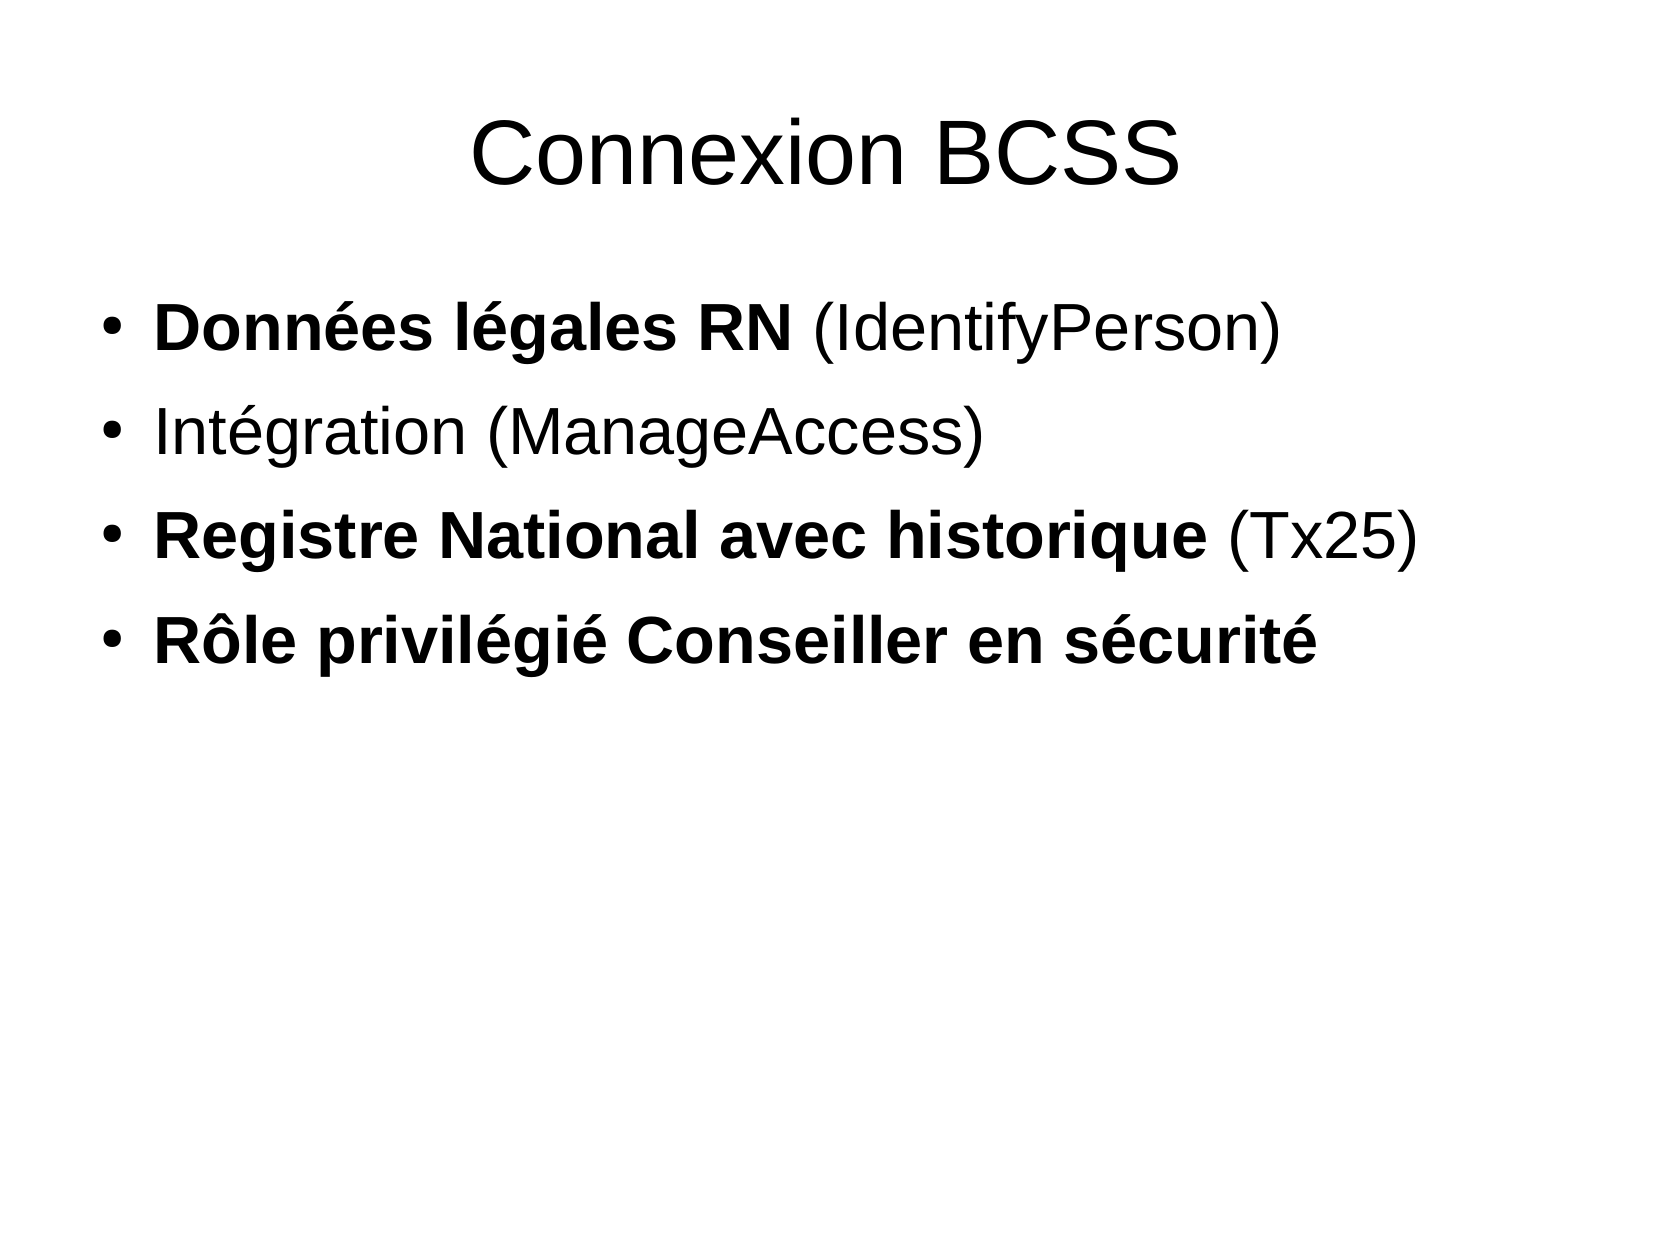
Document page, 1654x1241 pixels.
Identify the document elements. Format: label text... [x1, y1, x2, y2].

title Connexion BCSS [82, 49, 1571, 257]
list Données légales RN (IdentifyPerson) Intégration (ManageAccess) Registre National avec historique (Tx25) Rôle privilégié Conseiller en sécurité [82, 290, 1571, 1182]
